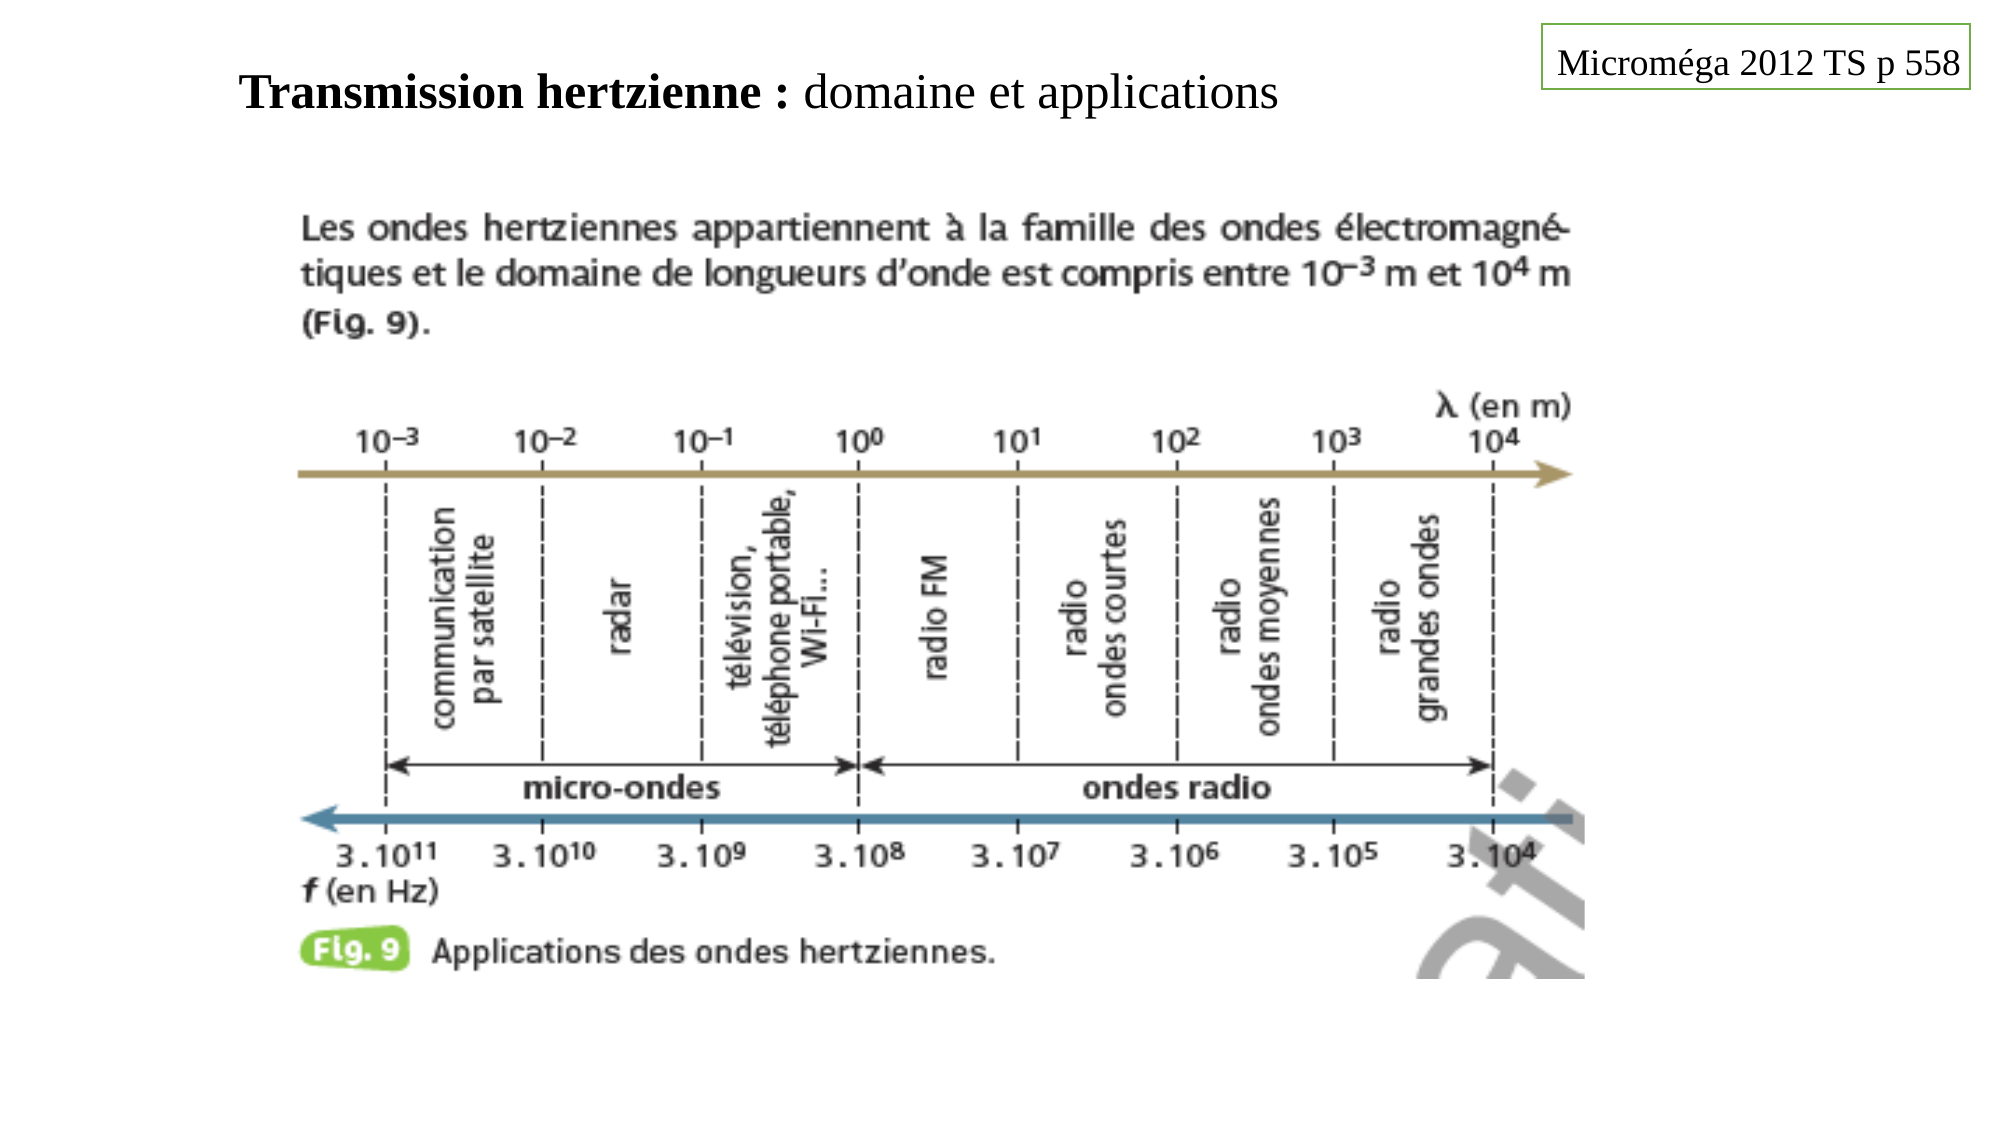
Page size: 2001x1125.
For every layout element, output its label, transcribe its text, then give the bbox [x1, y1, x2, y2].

picture [254, 187, 1585, 979]
text_box Transmission hertzienne : domaine et applications [150, 46, 1497, 126]
text_box Microméga 2012 TS p 558 [1542, 27, 1980, 91]
